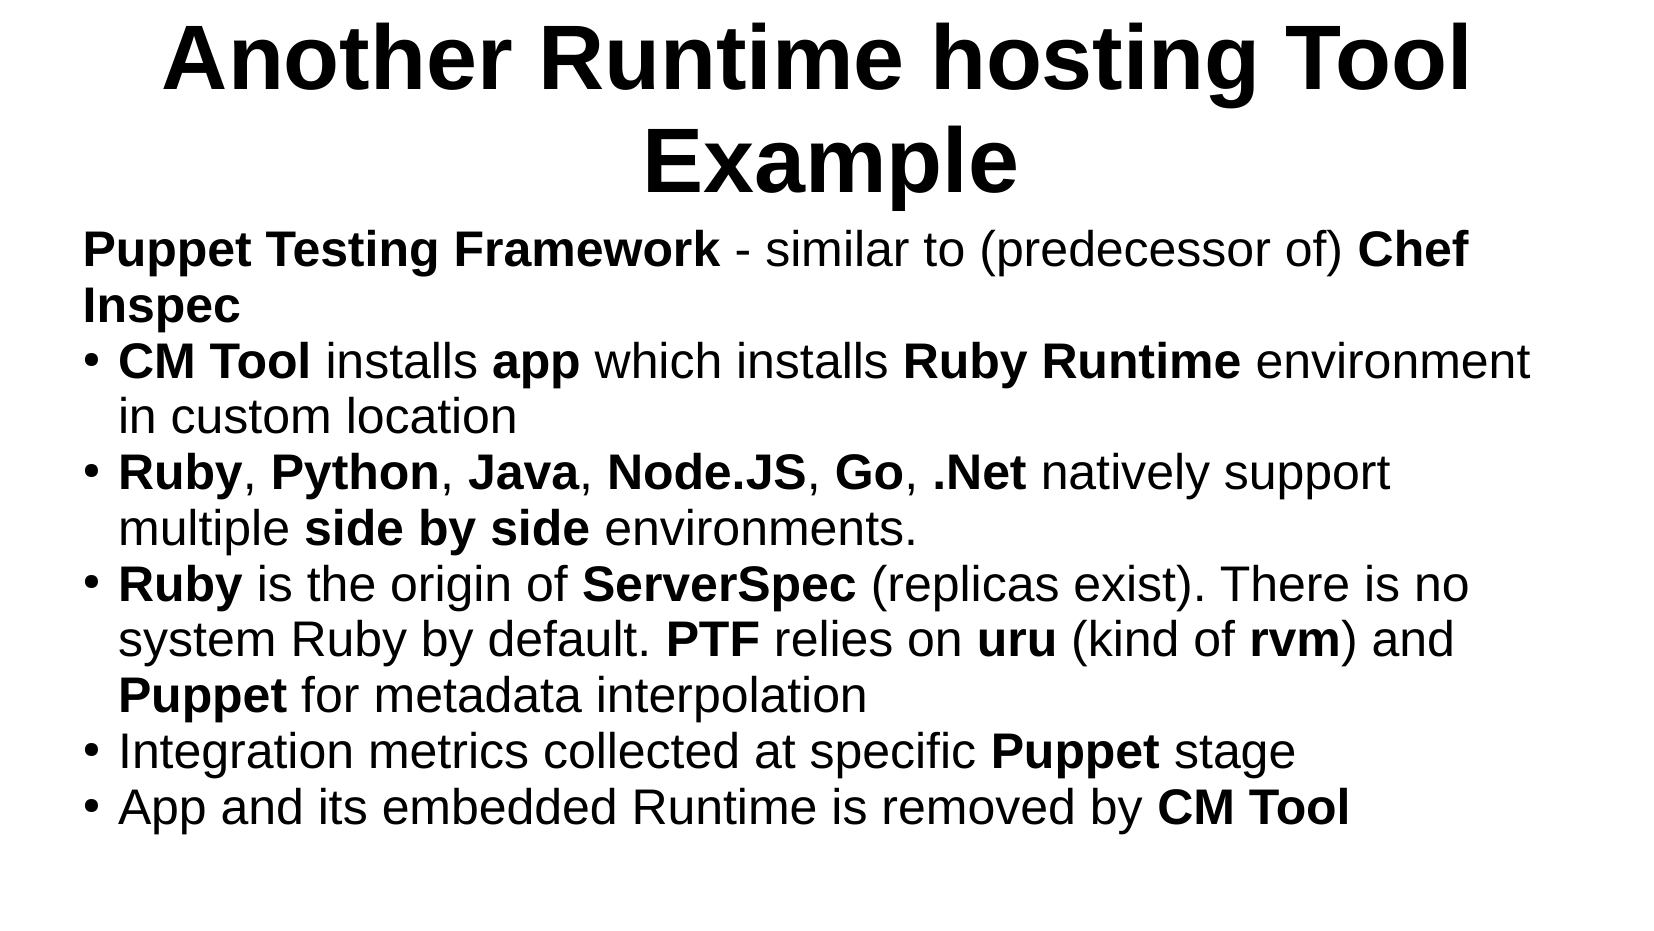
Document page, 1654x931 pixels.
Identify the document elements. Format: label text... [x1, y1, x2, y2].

title Another Runtime hosting Tool Example [86, 6, 1576, 212]
subtitle Puppet Testing Framework - similar to (predecessor of) Chef Inspec CM Tool installs app which installs Ruby Runtime environment in custom location Ruby, Python, Java, Node.JS, Go, .Net natively support multiple side by side environments. Ruby is the origin of ServerSpec (replicas exist). There is no system Ruby by default. PTF relies on uru (kind of rvm) and Puppet for metadata interpolation Integration metrics collected at specific Puppet stage App and its embedded Runtime is removed by CM Tool [82, 221, 1571, 835]
